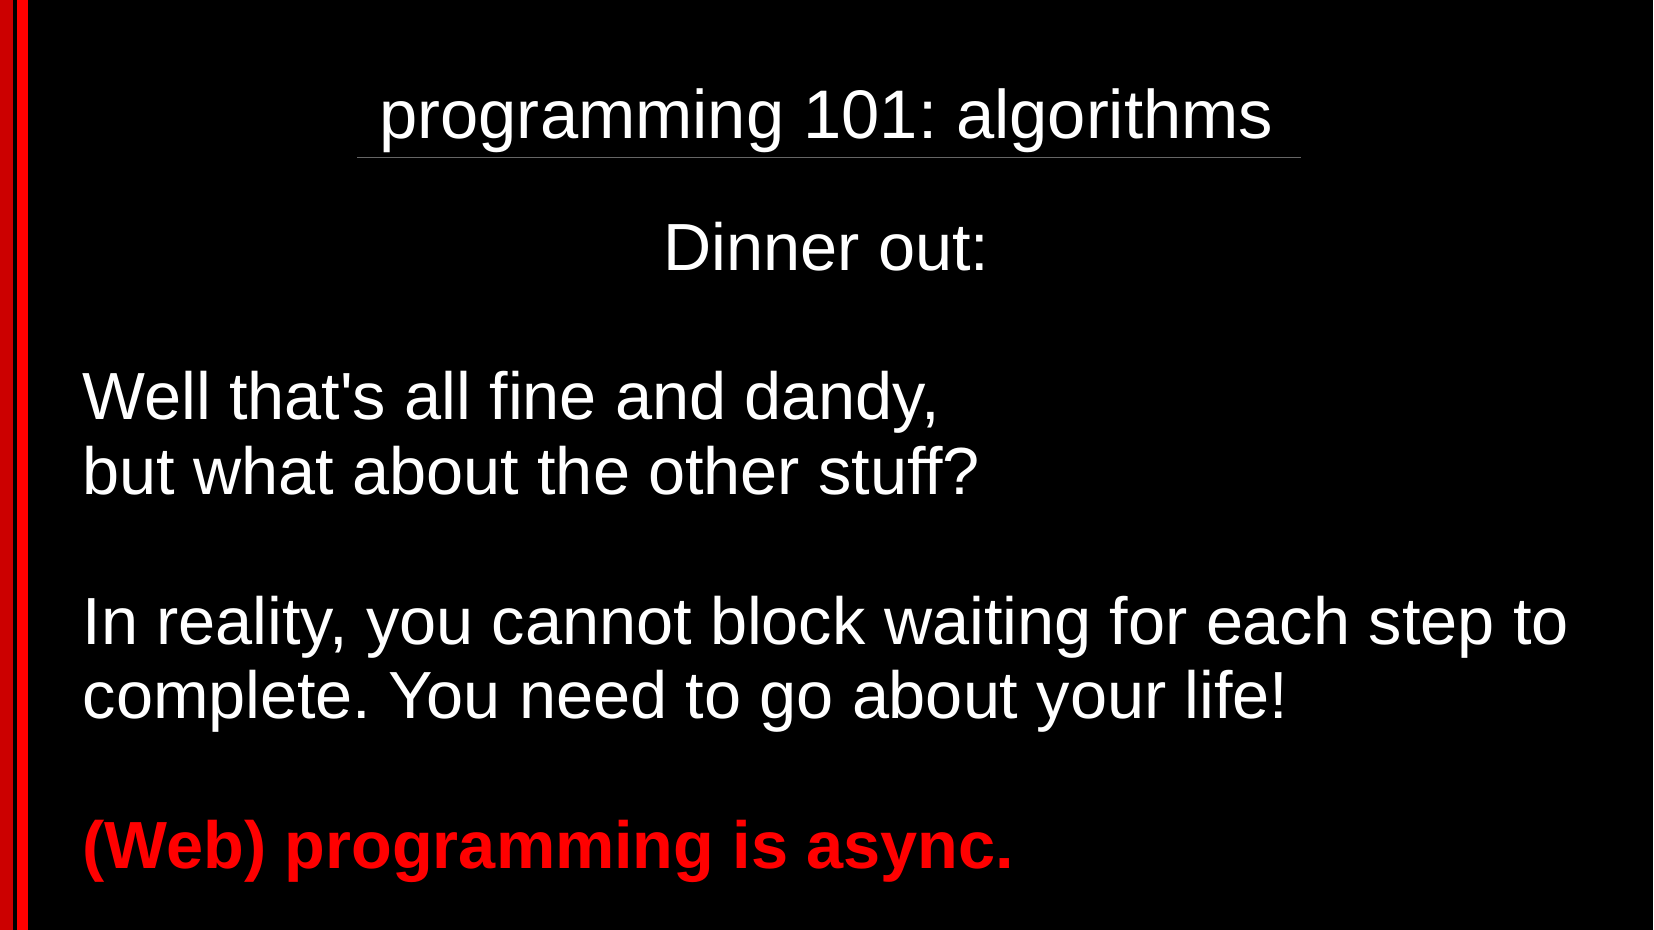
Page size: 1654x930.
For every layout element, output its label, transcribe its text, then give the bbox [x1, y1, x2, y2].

subtitle Dinner out: Well that's all fine and dandy, but what about the other stuff? In reality, you cannot block waiting for each step to complete. You need to go about your life! (Web) programming is async. [82, 209, 1571, 883]
title programming 101: algorithms [82, 36, 1571, 193]
